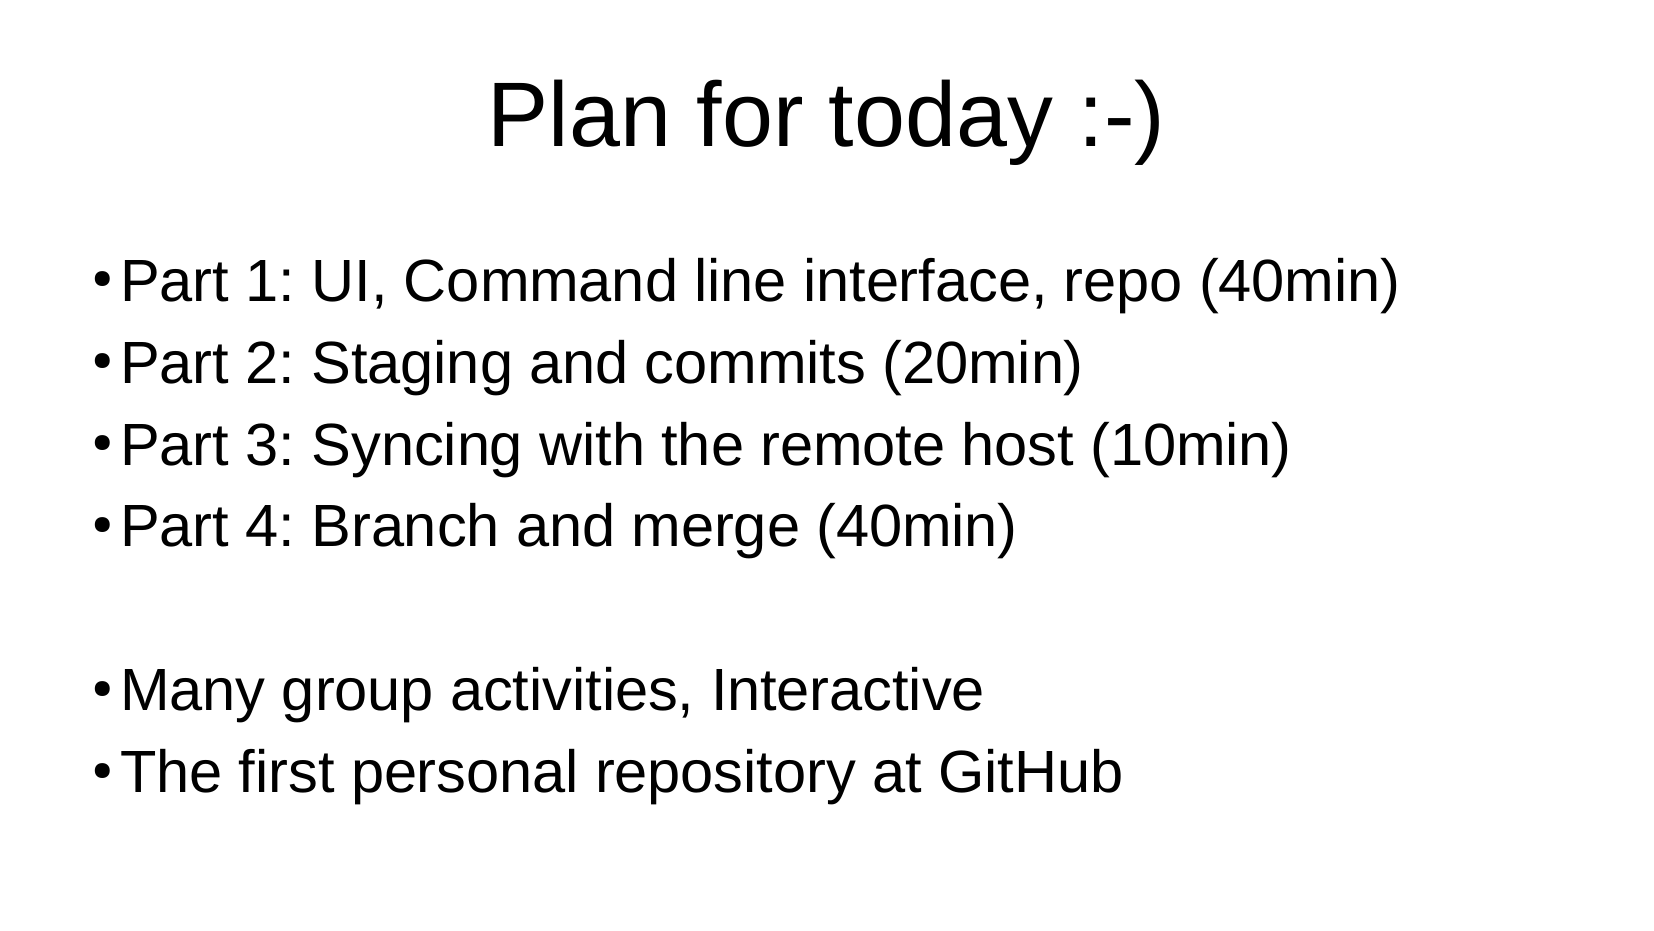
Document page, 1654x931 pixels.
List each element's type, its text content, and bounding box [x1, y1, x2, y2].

list Part 1: UI, Command line interface, repo (40min) Part 2: Staging and commits (20min) Part 3: Syncing with the remote host (10min) Part 4: Branch and merge (40min) Many group activities, Interactive The first personal repository at GitHub [82, 192, 1571, 807]
title Plan for today :-) [82, 37, 1571, 192]
